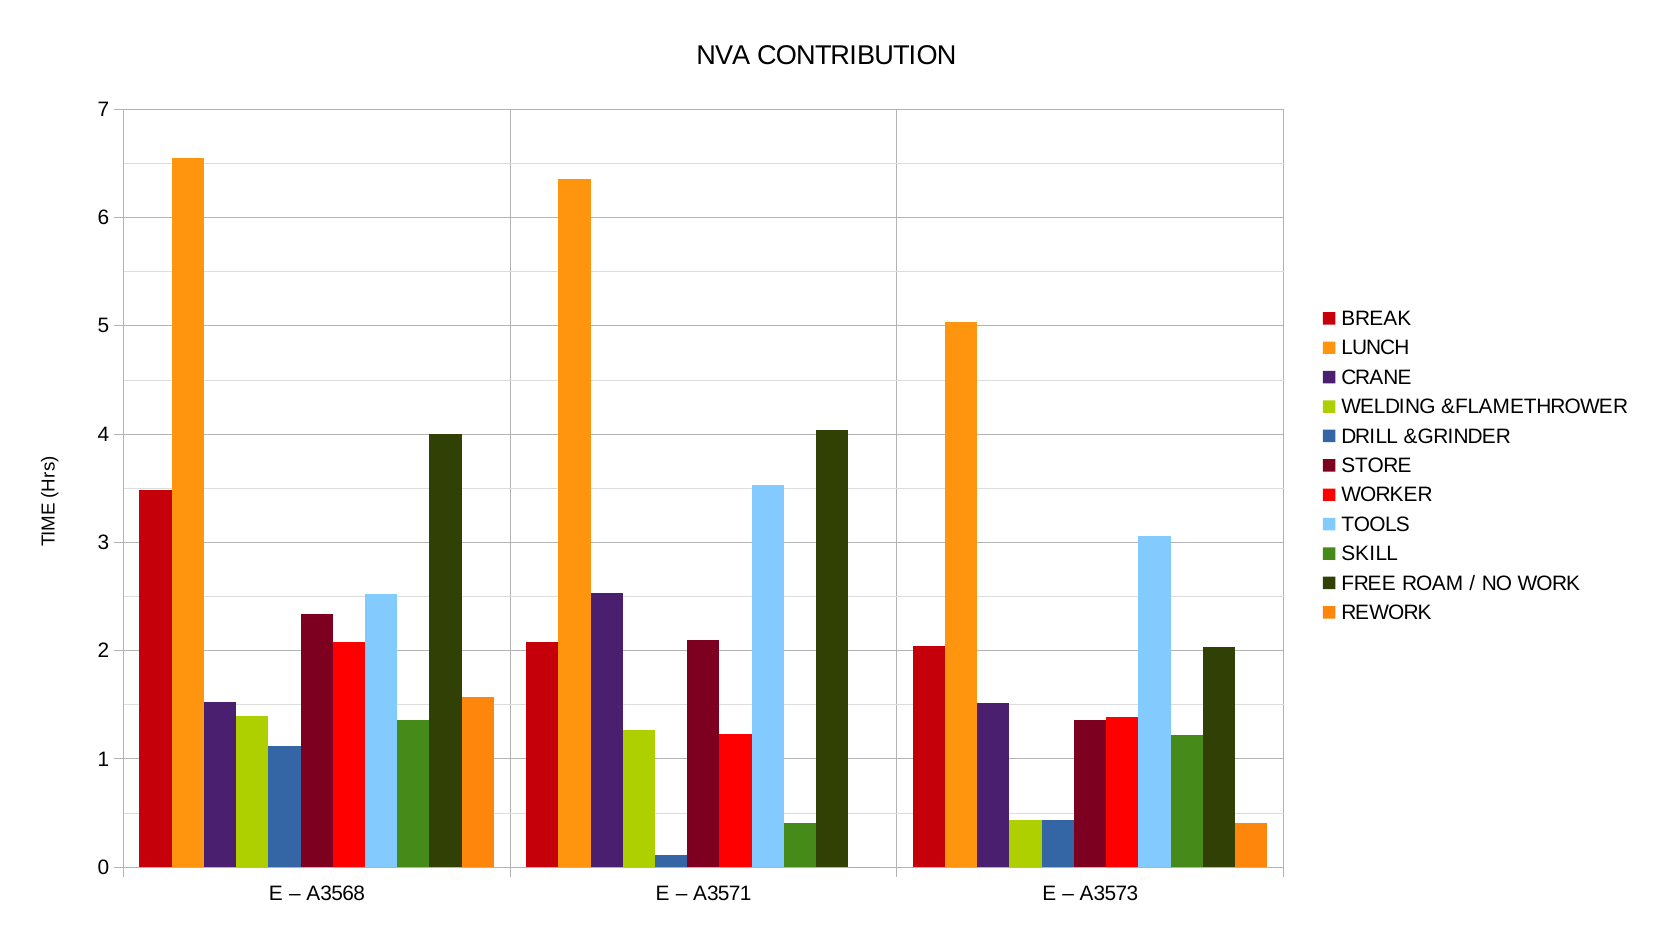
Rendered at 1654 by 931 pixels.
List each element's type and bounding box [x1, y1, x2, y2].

chart [5, 6, 1647, 924]
